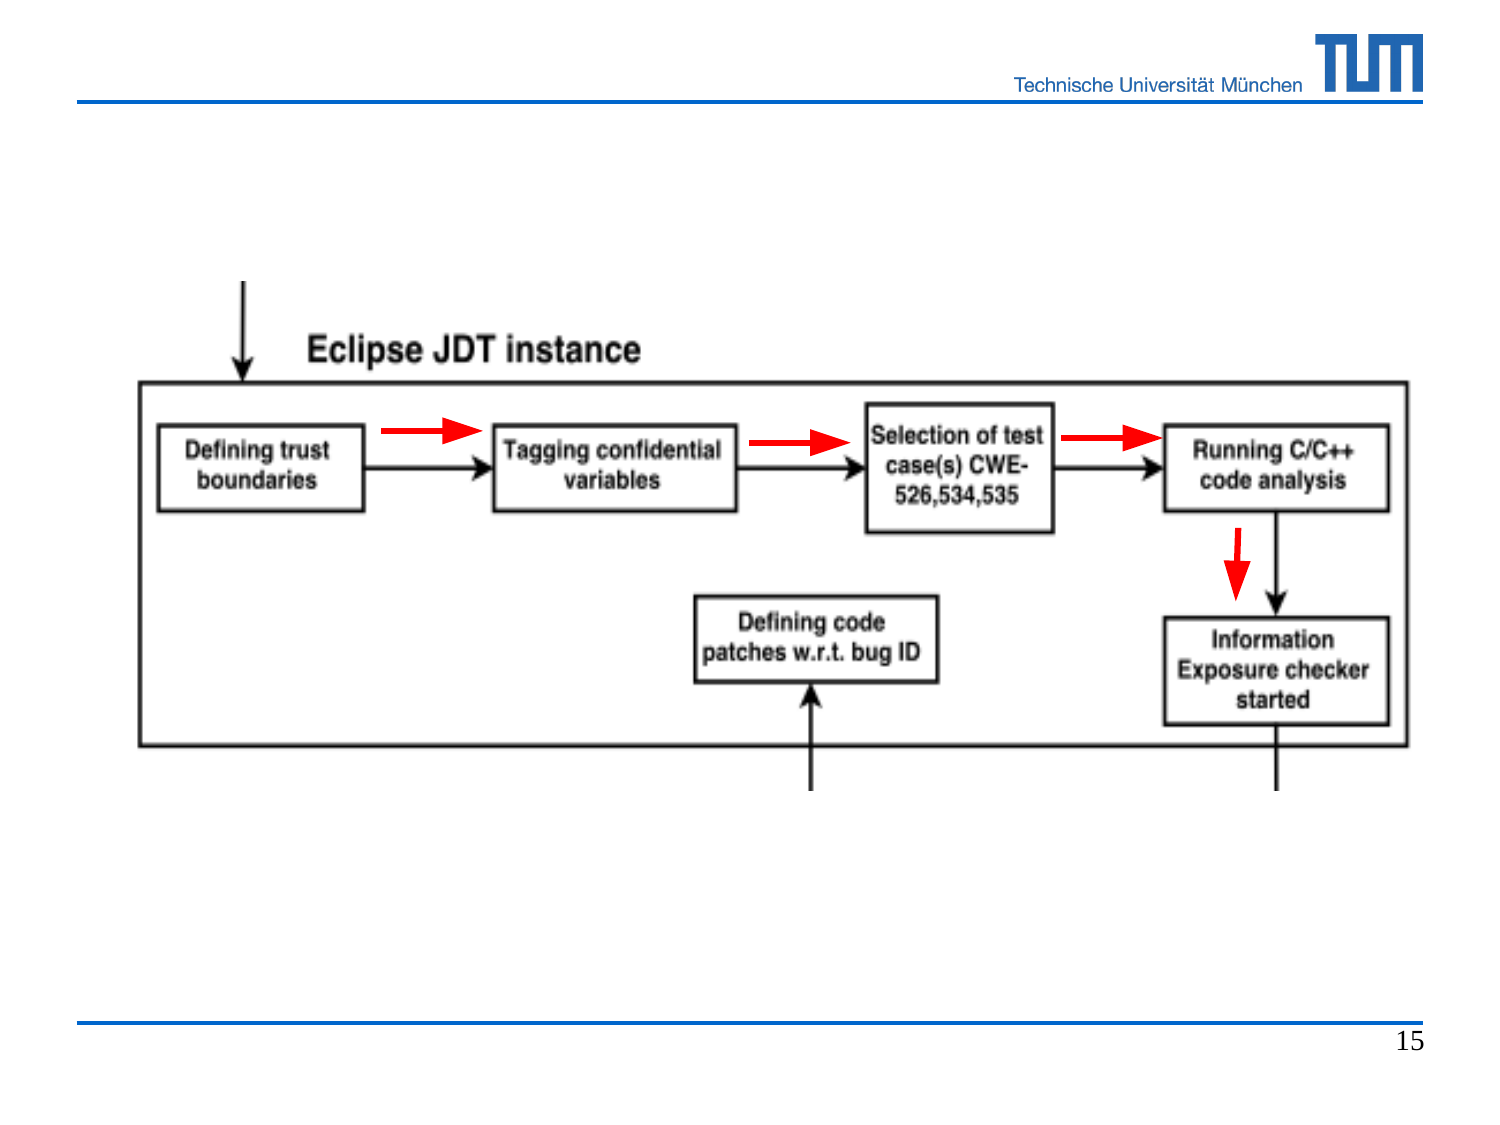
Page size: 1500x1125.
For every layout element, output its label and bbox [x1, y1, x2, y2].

picture [1014, 34, 1423, 92]
picture [83, 281, 1500, 791]
